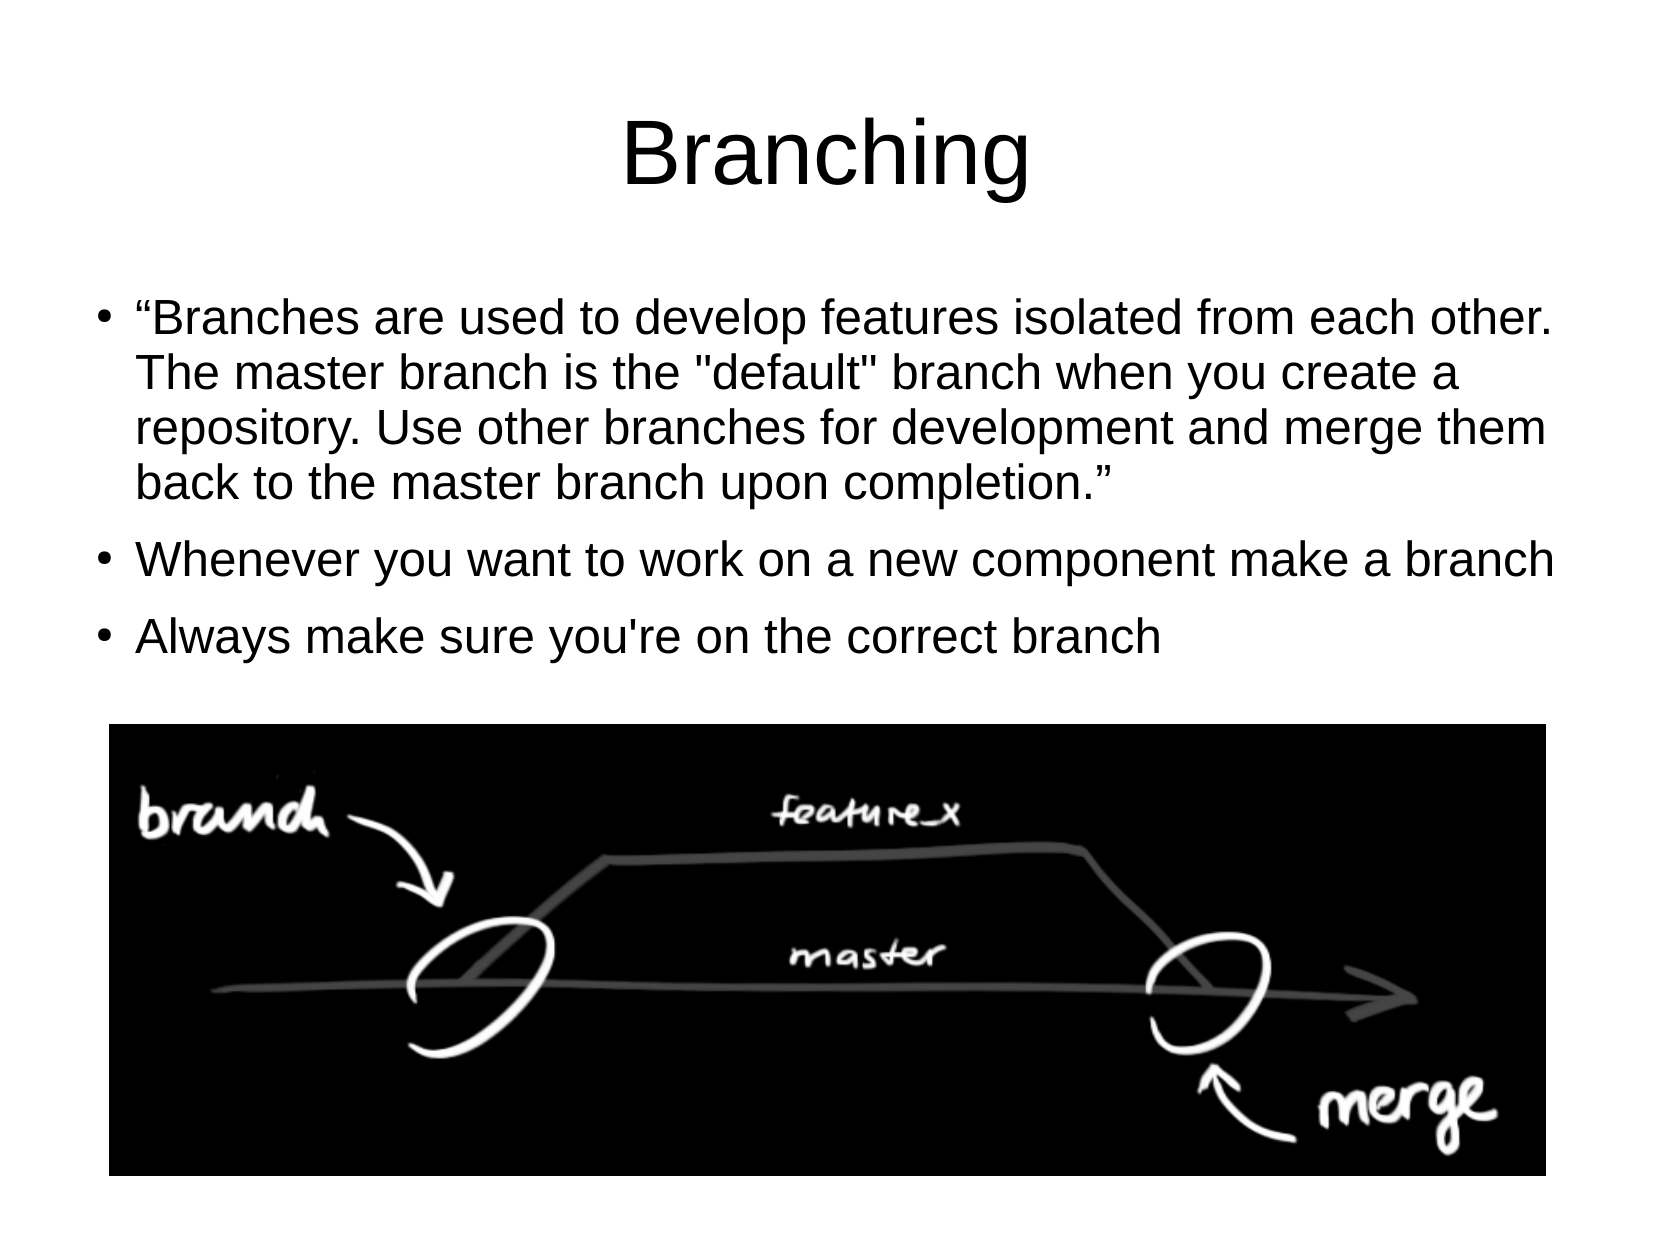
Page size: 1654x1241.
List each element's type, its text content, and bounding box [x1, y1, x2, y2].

picture [109, 724, 1546, 1176]
title Branching [82, 49, 1571, 257]
list “Branches are used to develop features isolated from each other. The master branch is the "default" branch when you create a repository. Use other branches for development and merge them back to the master branch upon completion.” Whenever you want to work on a new component make a branch Always make sure you're on the correct branch [82, 290, 1571, 676]
